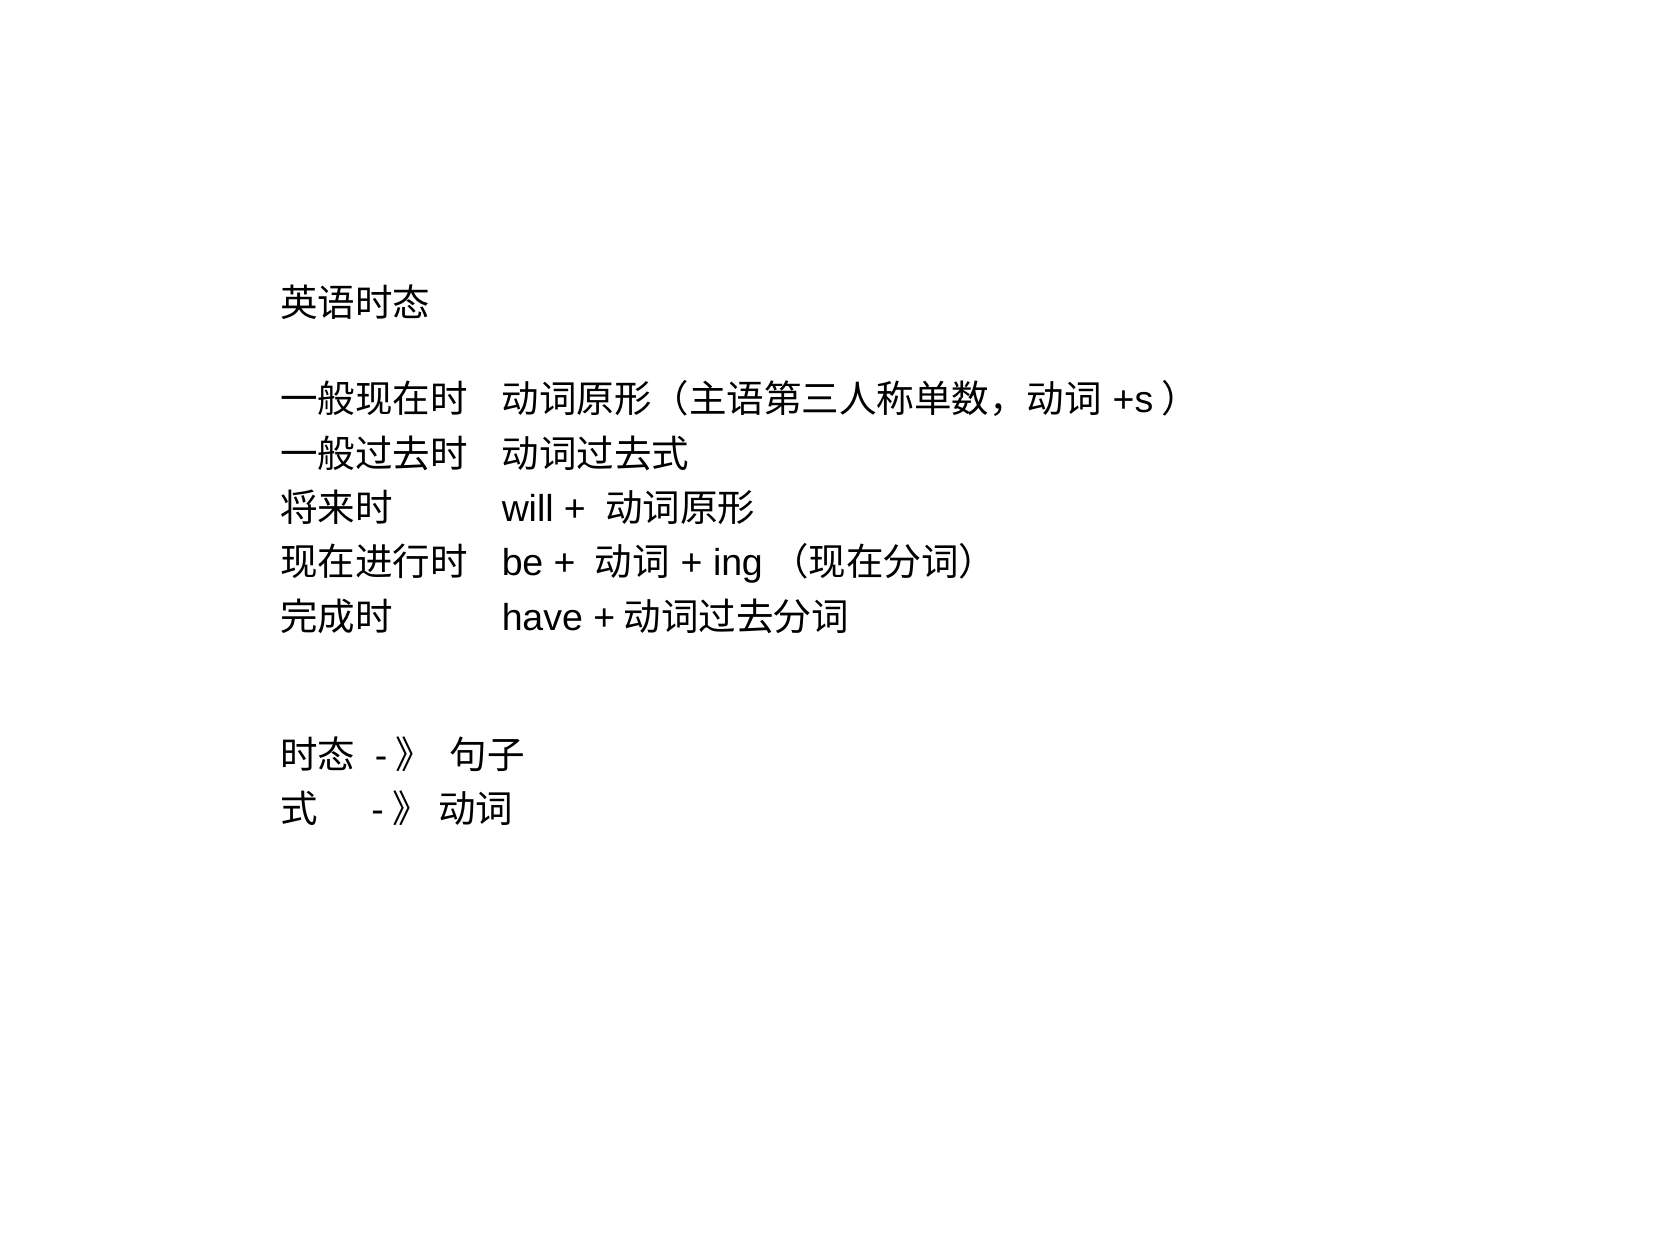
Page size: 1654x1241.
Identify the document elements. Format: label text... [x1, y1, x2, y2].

text_box 英语时态 一般现在时 动词原形（主语第三人称单数，动词+s） 一般过去时 动词过去式 将来时 will + 动词原形 现在进行时 be + 动词+ ing（现在分词） 完成时 have +动词过去分词 时态 -》 句子 式 -》 动词 [265, 265, 1204, 744]
